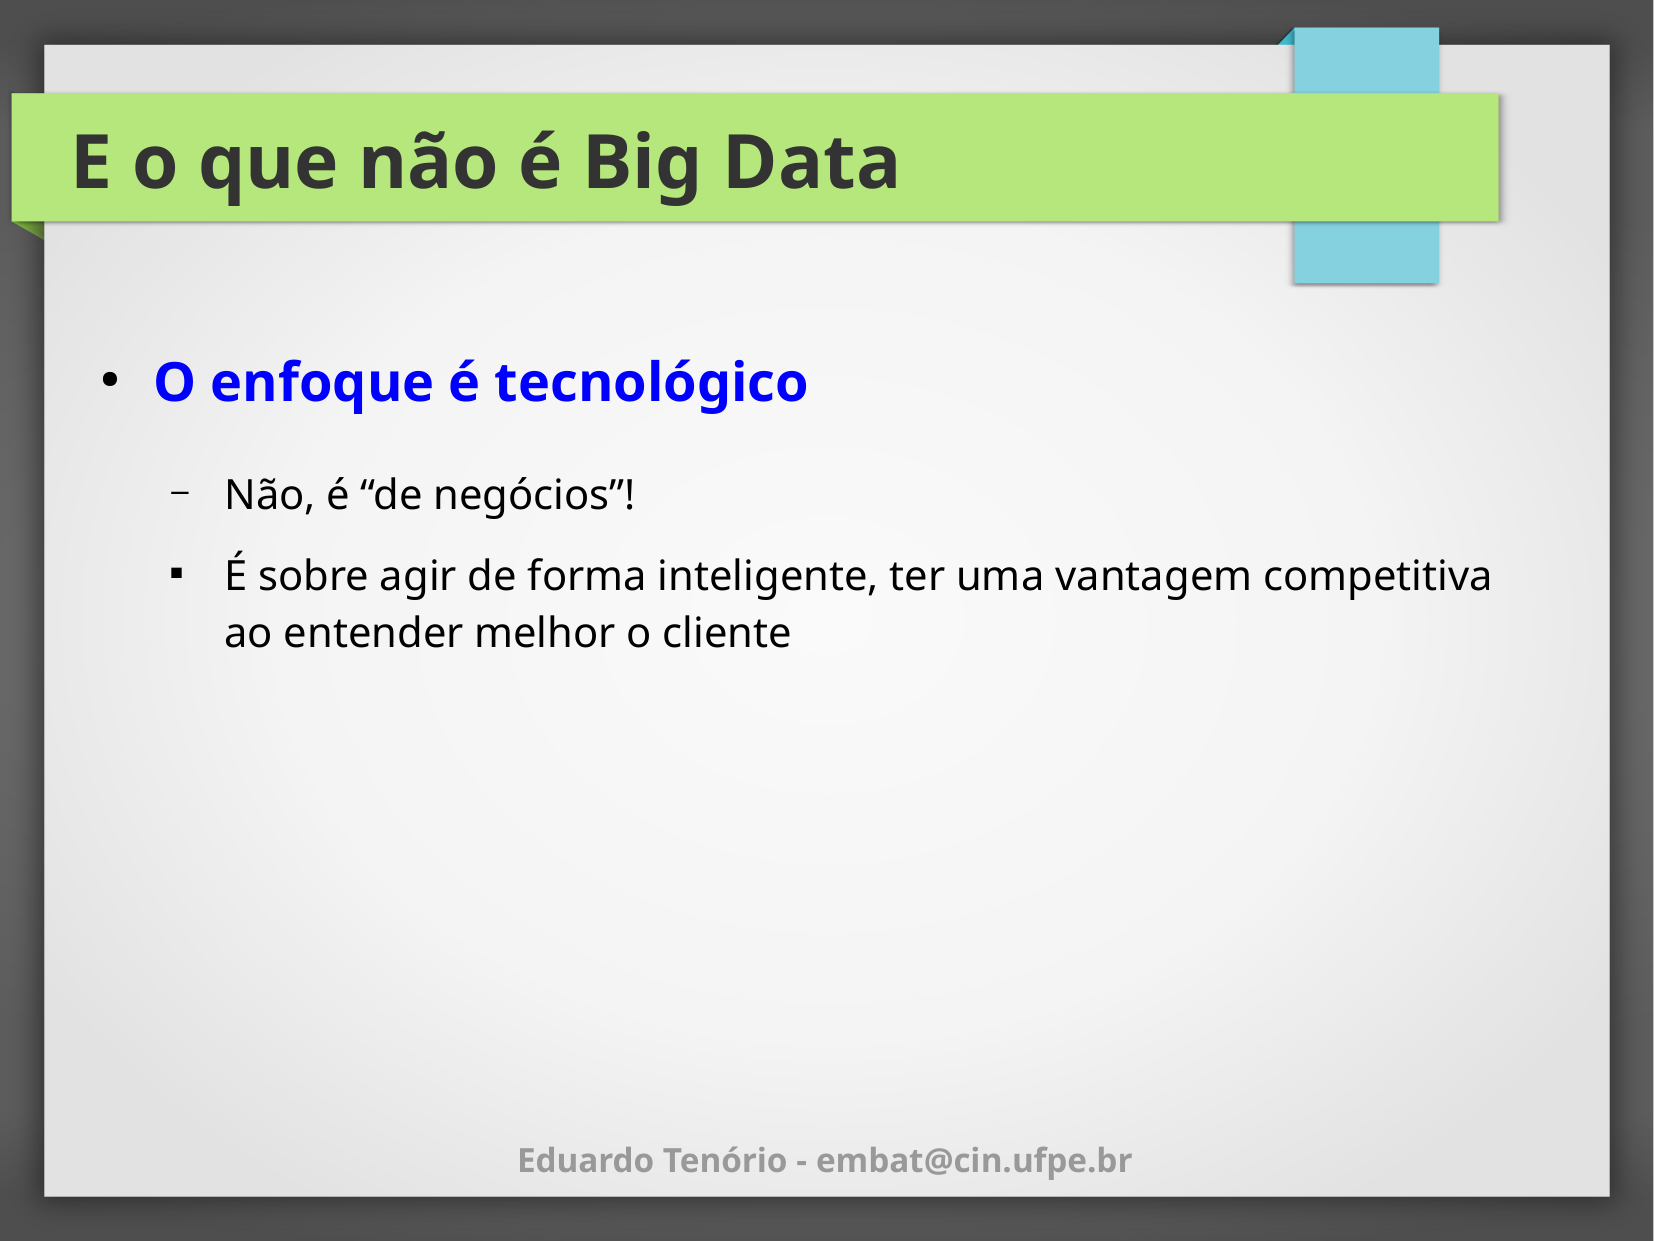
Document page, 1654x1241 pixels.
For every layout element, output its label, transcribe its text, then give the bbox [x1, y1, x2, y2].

text_box Eduardo Tenório - embat@cin.ufpe.br [45, 1130, 1606, 1201]
picture [0, 0, 1654, 1241]
list O enfoque é tecnológico [82, 343, 1538, 465]
title E o que não é Big Data [70, 97, 1229, 221]
list Não, é “de negócios”! É sobre agir de forma inteligente, ter uma vantagem competitiva ao entender melhor o cliente [82, 465, 1538, 1063]
